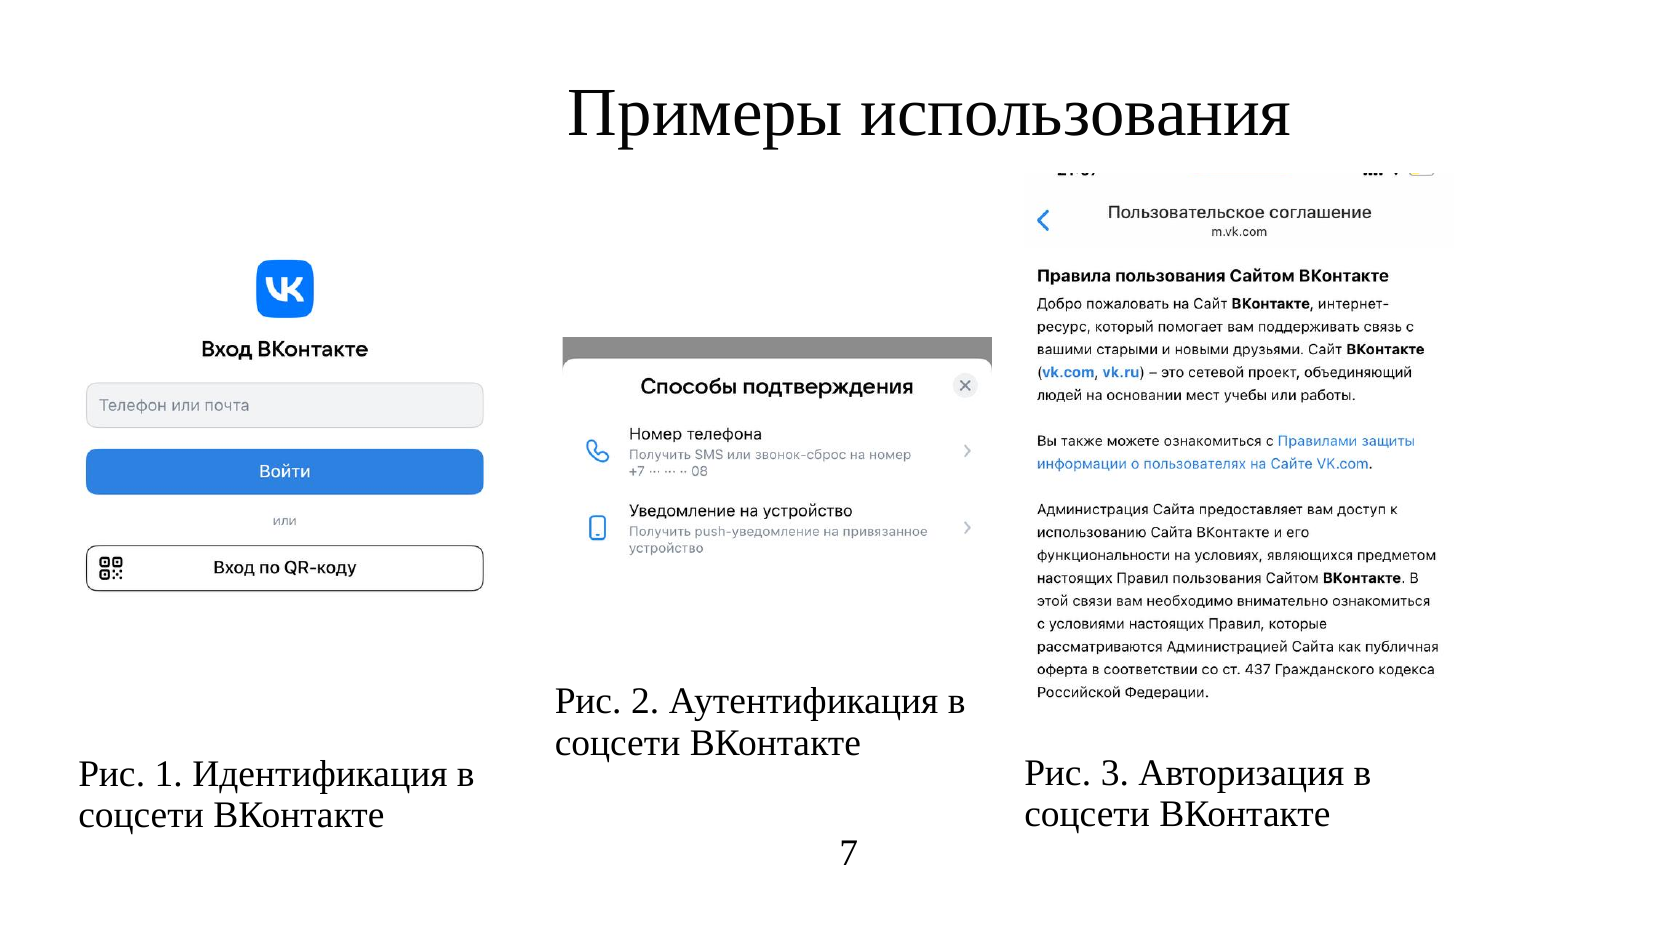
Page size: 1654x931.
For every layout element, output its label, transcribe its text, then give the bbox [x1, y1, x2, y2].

text_box Рис. 3. Авторизация в соцсети ВКонтакте [1009, 723, 1498, 864]
title Примеры использования [265, 35, 1595, 189]
text_box Рис. 1. Идентификация в соцсети ВКонтакте [63, 724, 551, 864]
picture [562, 337, 992, 582]
text_box 7 [535, 825, 1163, 881]
text_box Рис. 2. Аутентификация в соцсети ВКонтакте [539, 652, 1028, 792]
picture [69, 226, 500, 639]
picture [1024, 173, 1454, 699]
